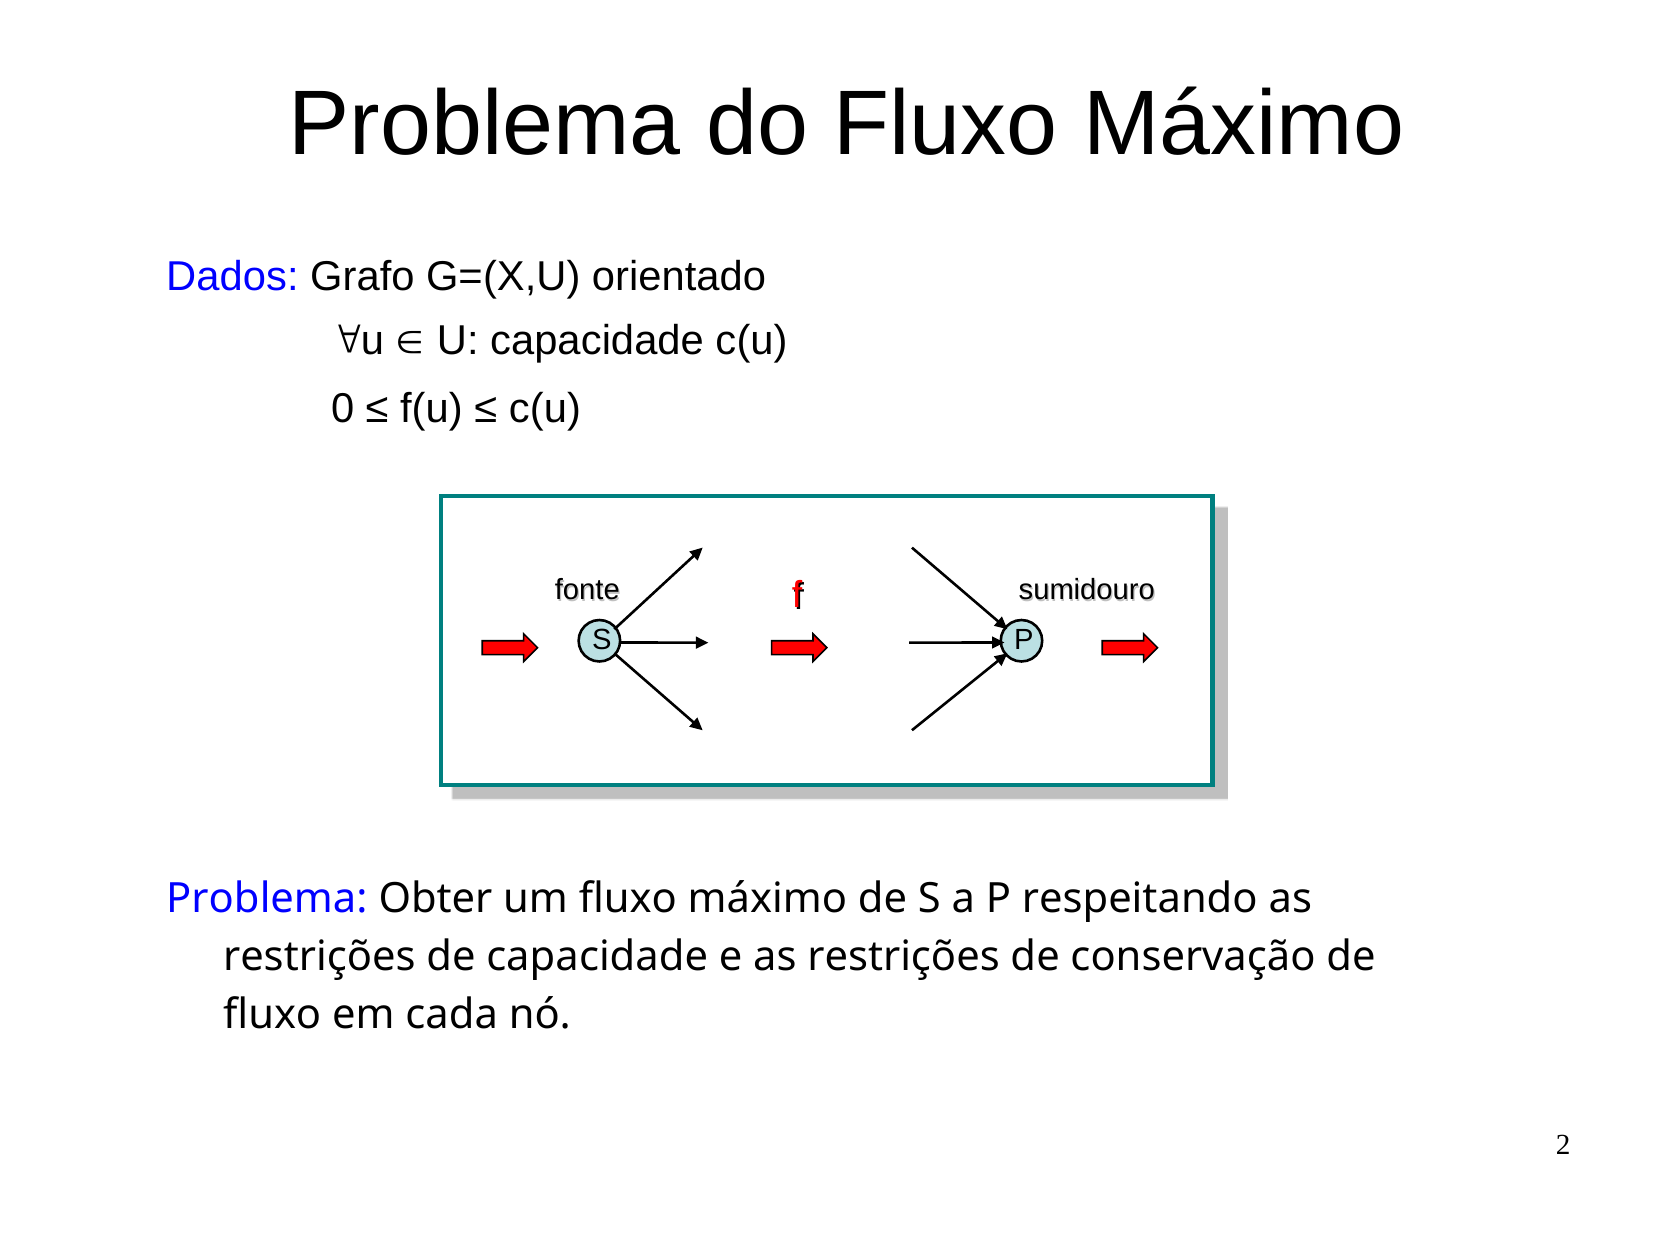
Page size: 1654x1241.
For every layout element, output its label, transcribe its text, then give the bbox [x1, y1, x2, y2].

text_box f [777, 564, 822, 621]
text_box Problema: Obter um fluxo máximo de S a P respeitando as restrições de capacidade e as restrições de conservação de fluxo em cada nó. [151, 854, 1489, 1061]
text_box sumidouro [1003, 564, 1188, 612]
text_box fonte [540, 564, 645, 612]
text_box P [999, 614, 1054, 662]
title Problema do Fluxo Máximo [261, 0, 1434, 247]
text_box S [577, 614, 632, 662]
list Dados: Grafo G=(X,U) orientado u  U: capacidade c(u)‏ 0 ≤ f(u) ≤ c(u)‏ [151, 247, 1558, 483]
text_box [440, 496, 1213, 786]
